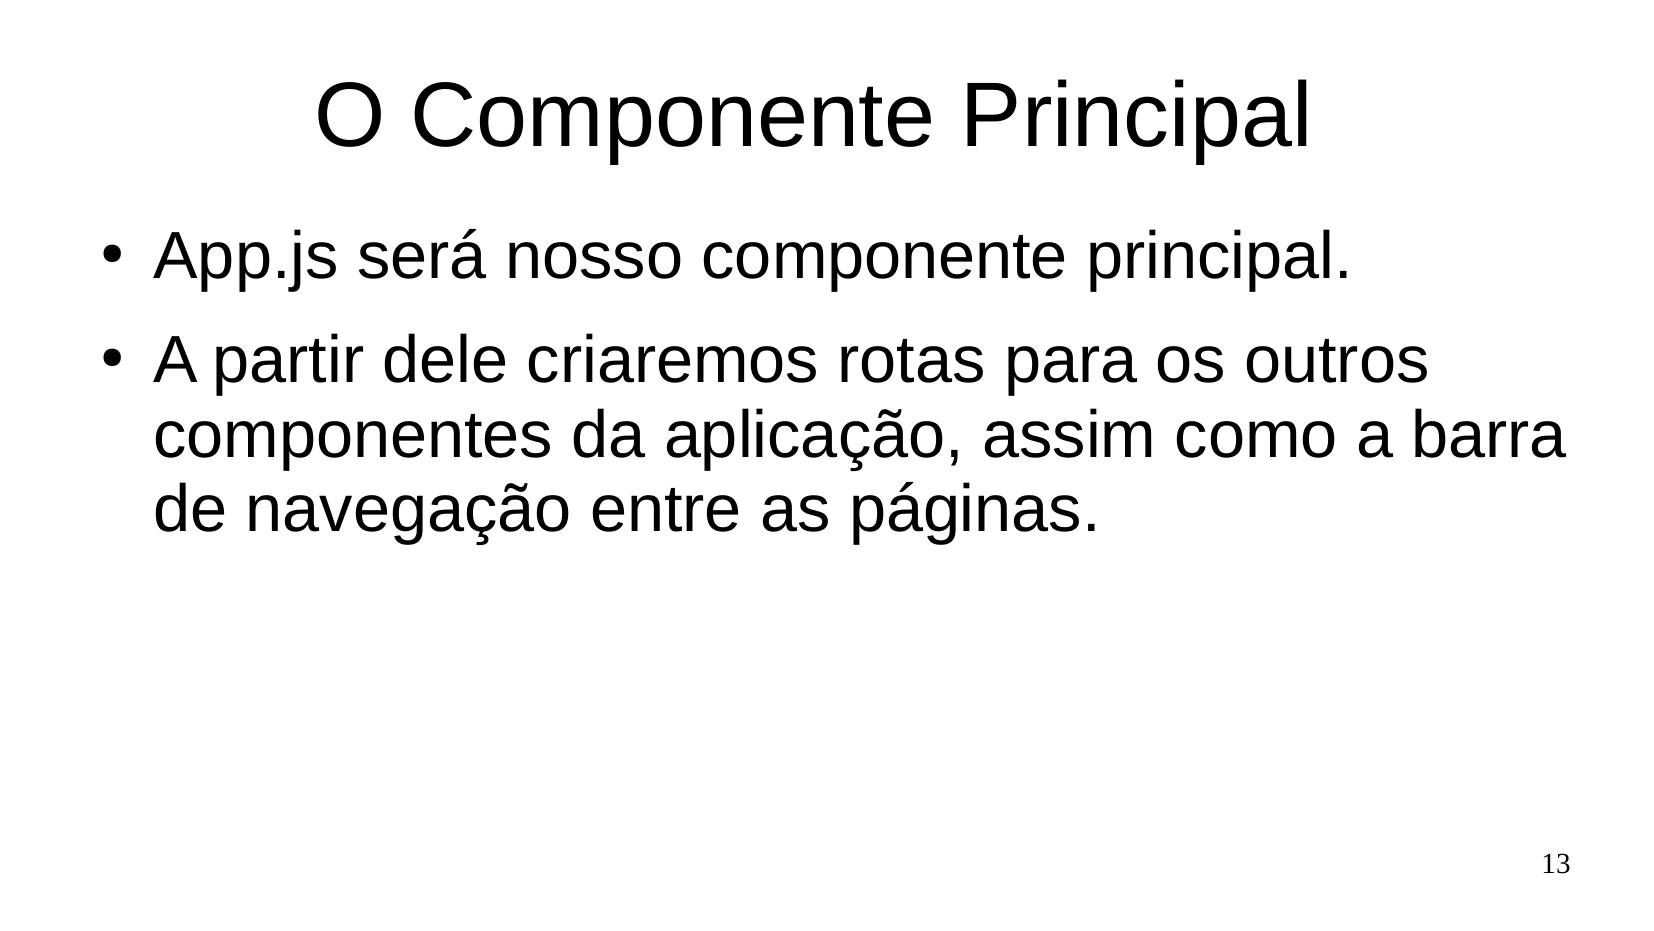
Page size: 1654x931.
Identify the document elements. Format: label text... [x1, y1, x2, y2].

title O Componente Principal [82, 37, 1571, 193]
list App.js será nosso componente principal. A partir dele criaremos rotas para os outros componentes da aplicação, assim como a barra de navegação entre as páginas. [82, 217, 1571, 758]
